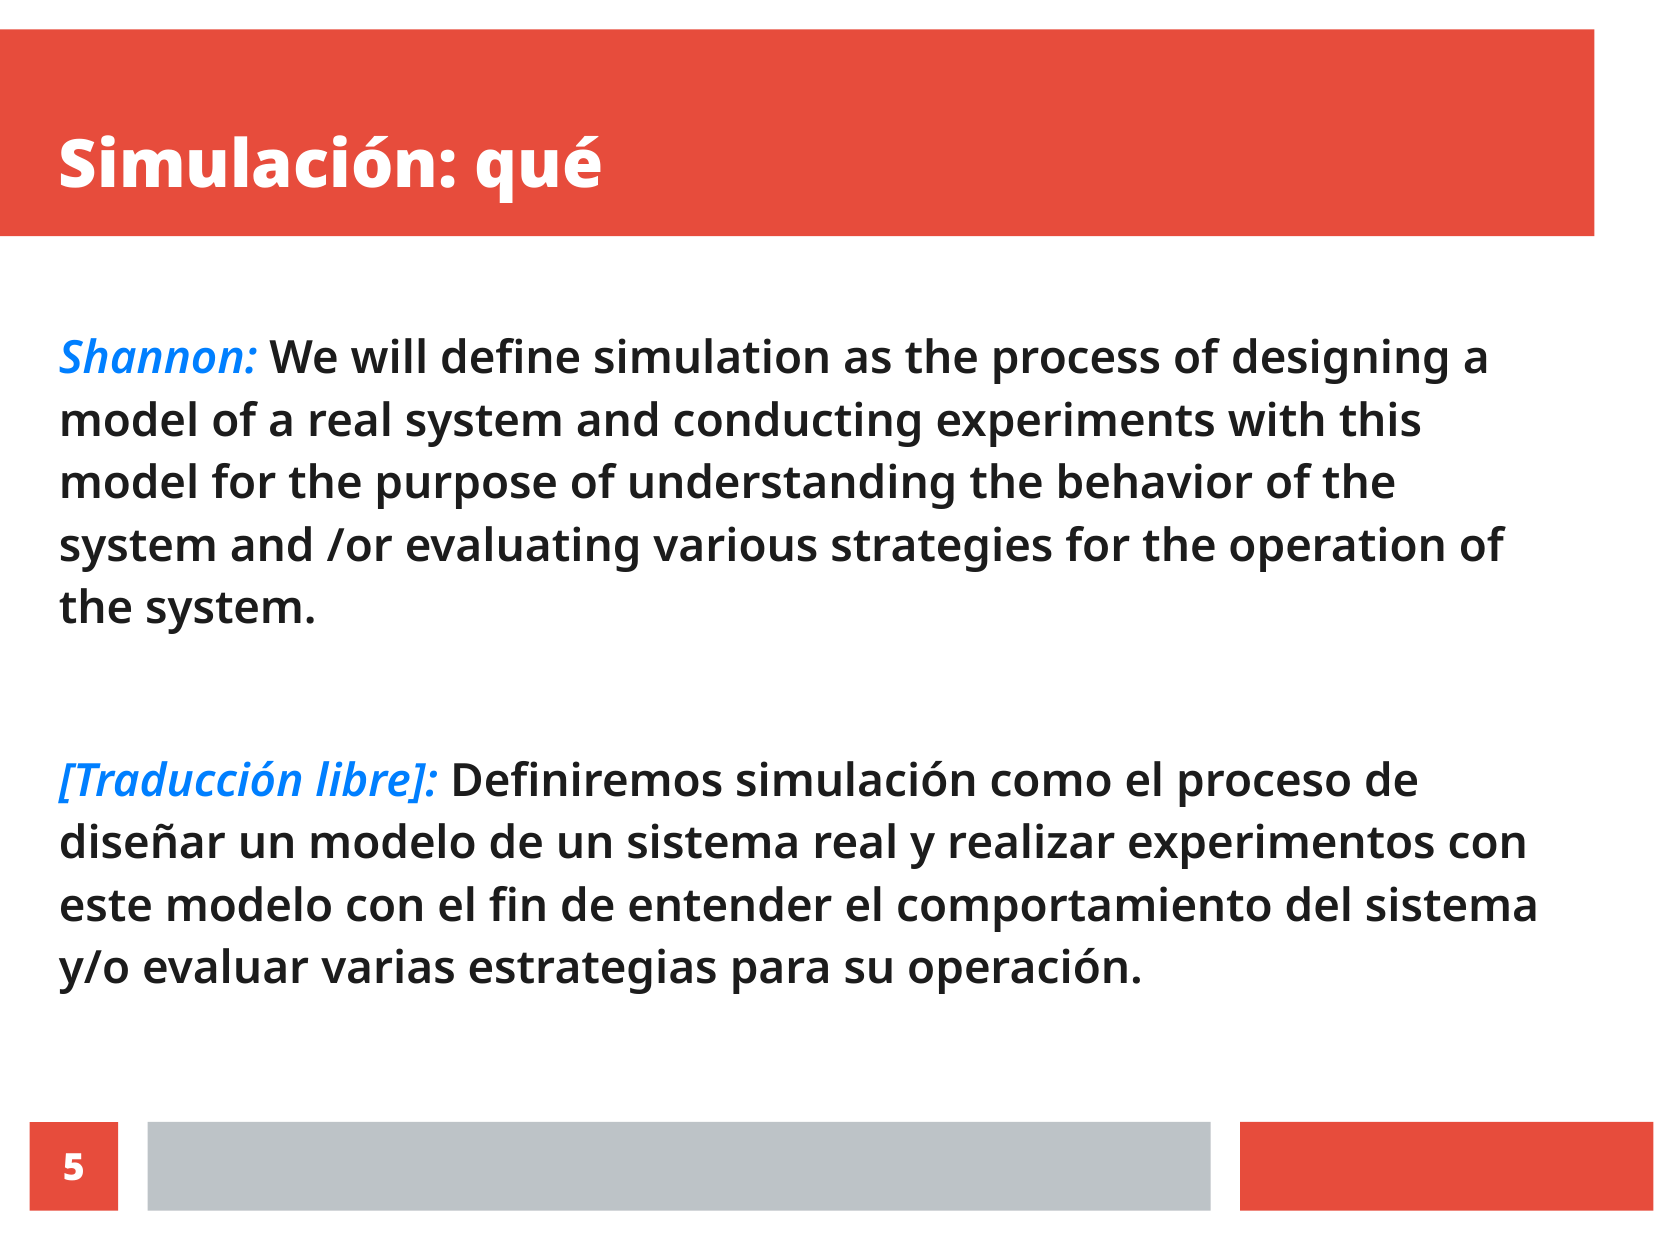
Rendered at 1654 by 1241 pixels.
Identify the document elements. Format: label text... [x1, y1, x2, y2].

title Simulación: qué [59, 59, 1595, 207]
list Shannon: We will define simulation as the process of designing a model of a real system and conducting experiments with this model for the purpose of understanding the behavior of the system and /or evaluating various strategies for the operation of the system. [Traducción libre]: Definiremos simulación como el proceso de diseñar un modelo de un sistema real y realizar experimentos con este modelo con el fin de entender el comportamiento del sistema y/o evaluar varias estrategias para su operación. [59, 324, 1565, 1093]
